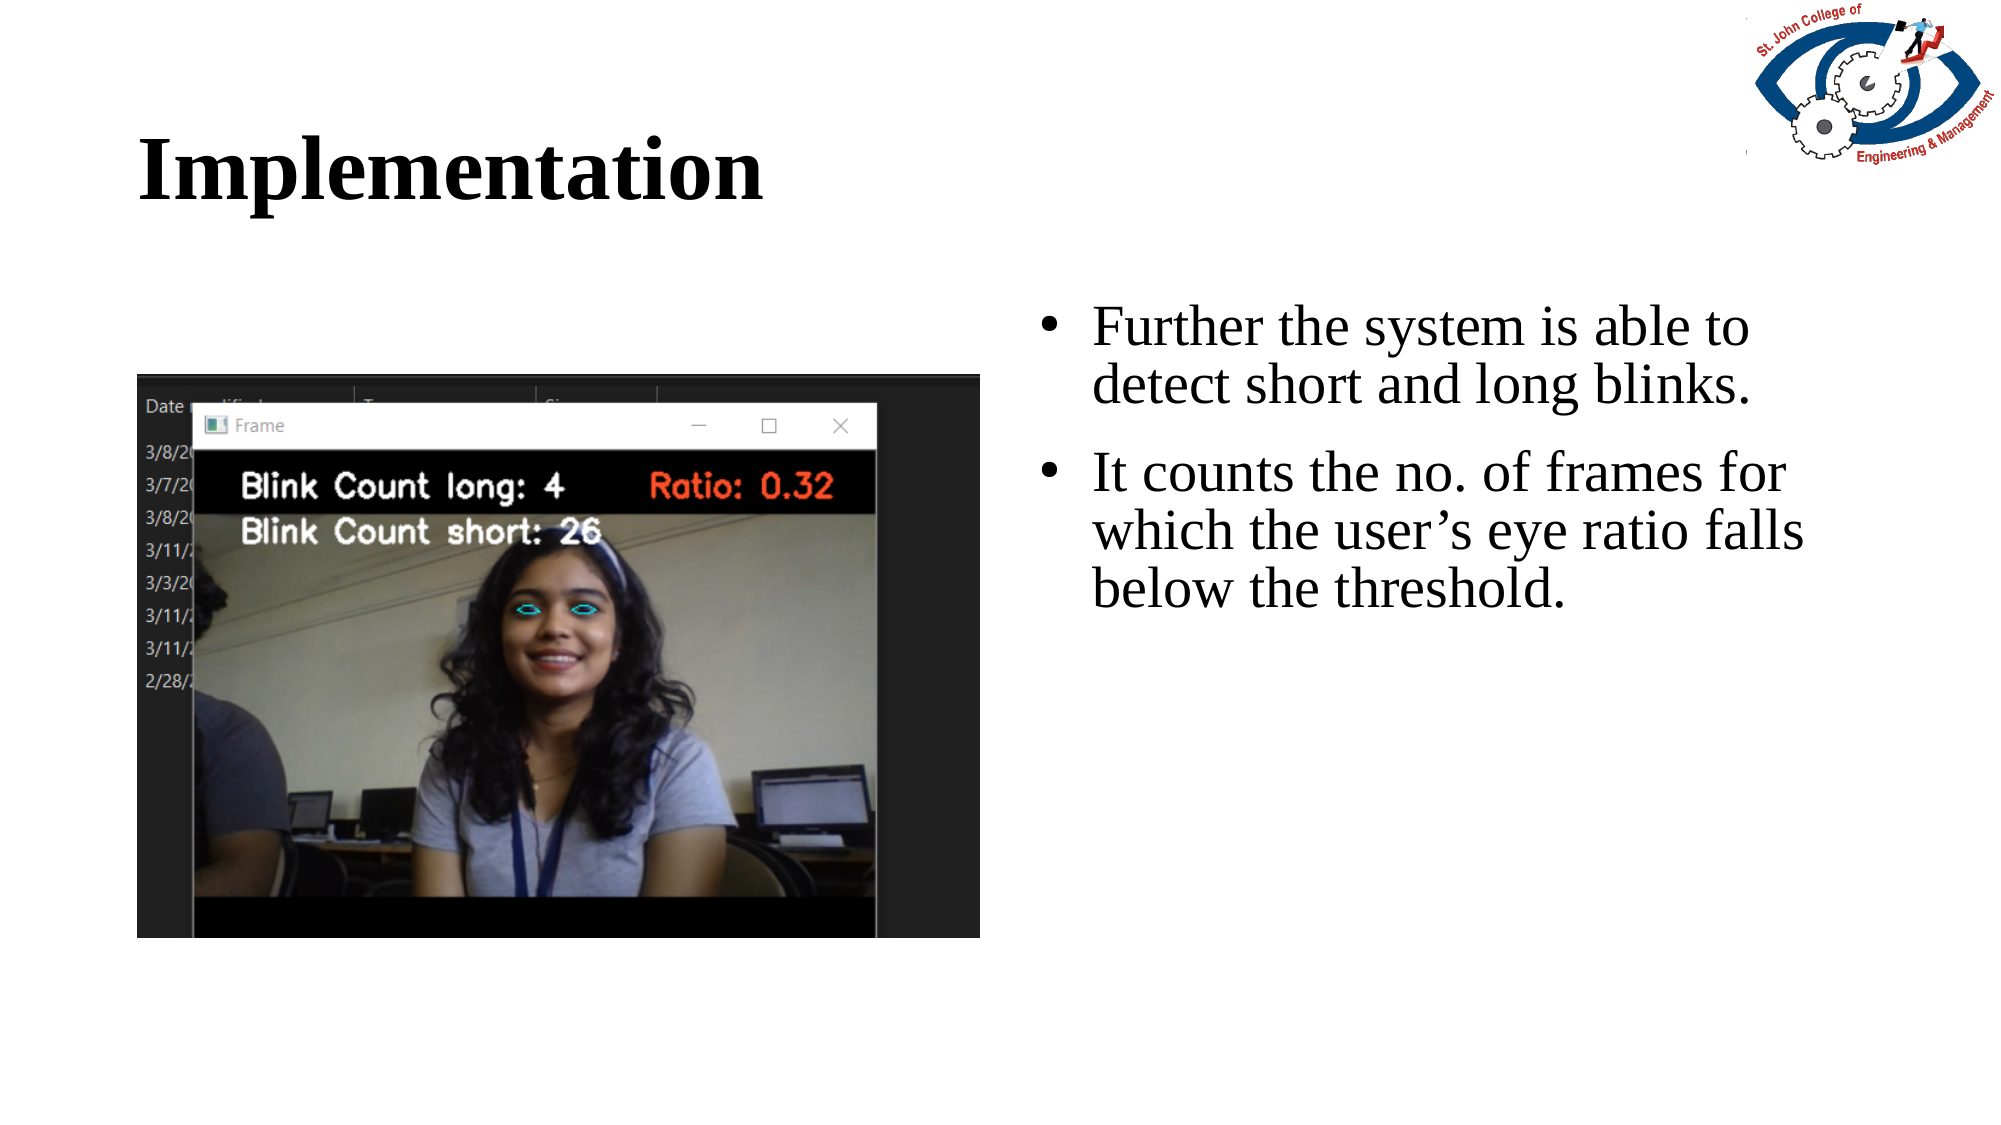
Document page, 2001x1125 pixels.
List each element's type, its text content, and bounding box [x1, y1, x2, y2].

title Implementation [137, 59, 1863, 278]
picture [137, 374, 980, 939]
picture [1746, 0, 2000, 168]
list Further the system is able to detect short and long blinks. It counts the no. of frames for which the user’s eye ratio falls below the threshold. [1021, 299, 1864, 1014]
